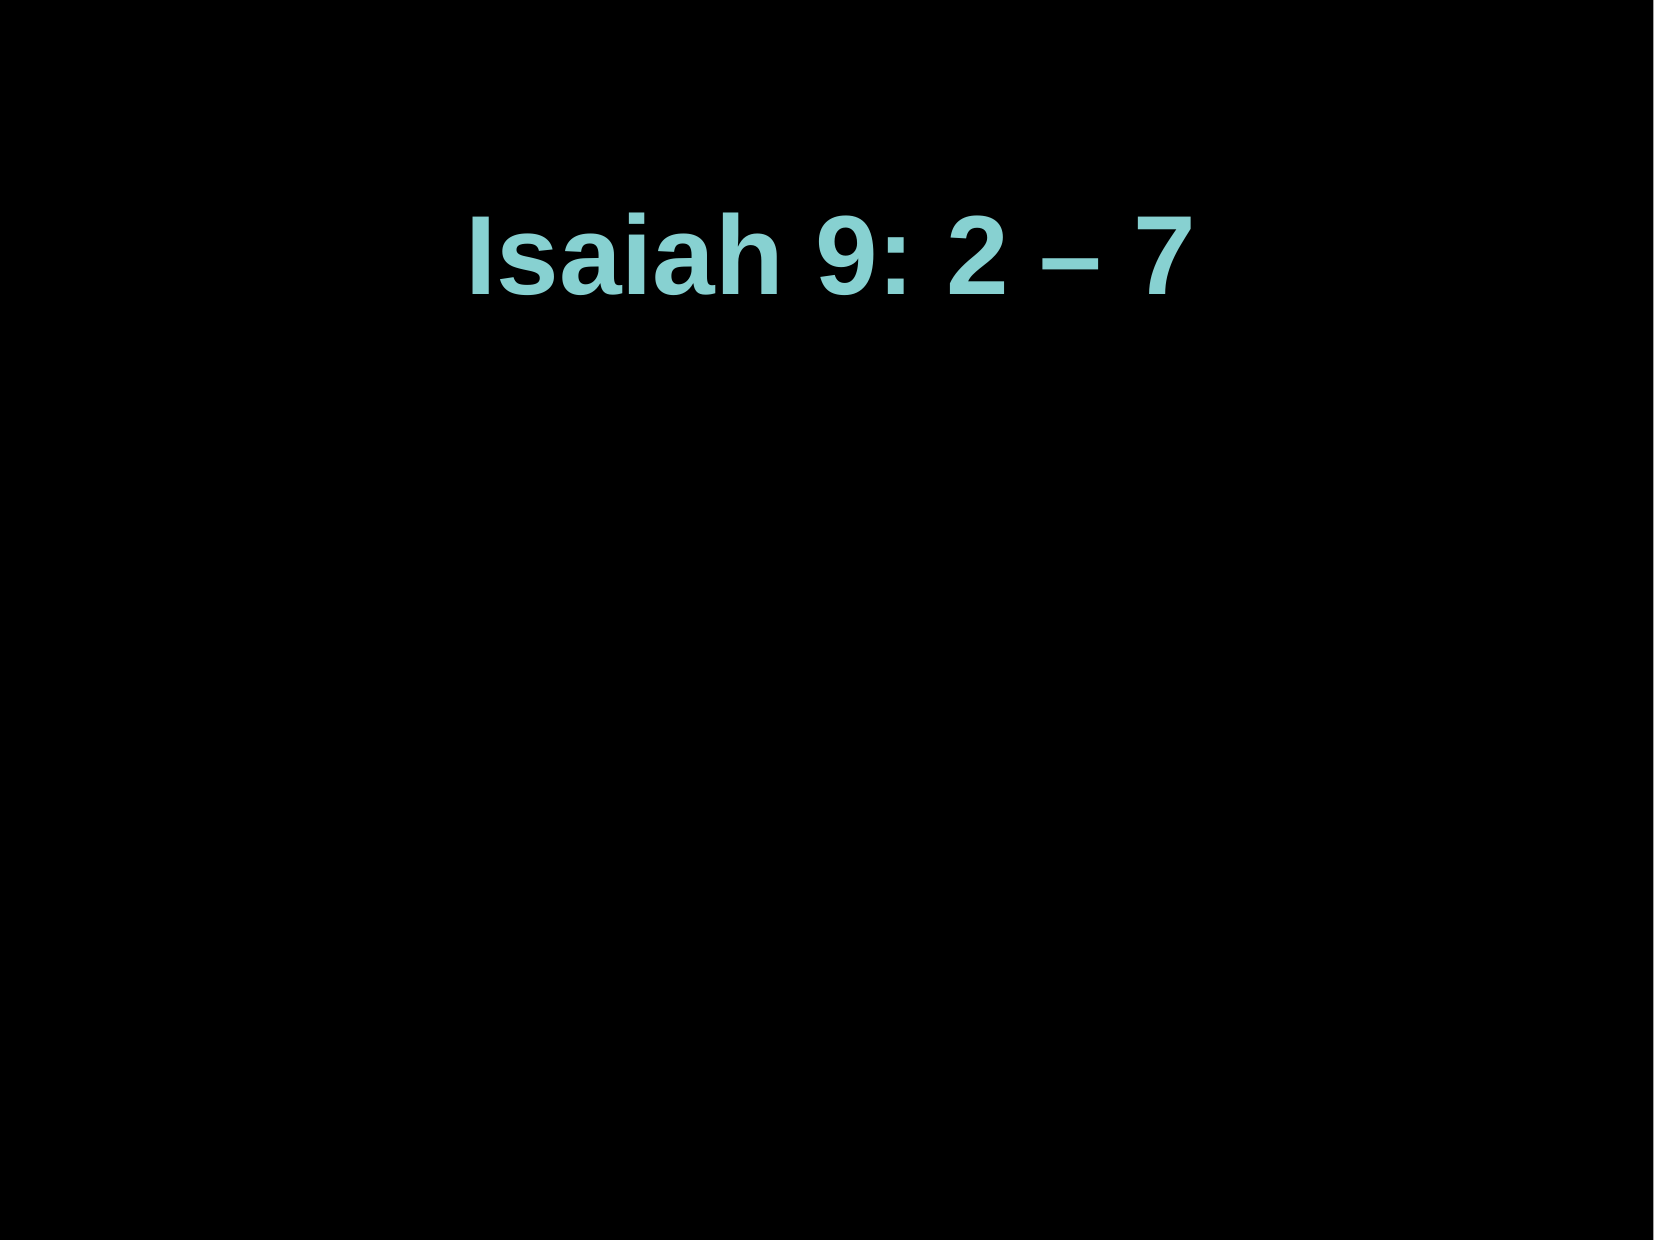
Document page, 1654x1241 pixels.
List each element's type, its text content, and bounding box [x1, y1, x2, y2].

text_box Isaiah 9: 2 – 7 [59, 59, 1603, 1179]
